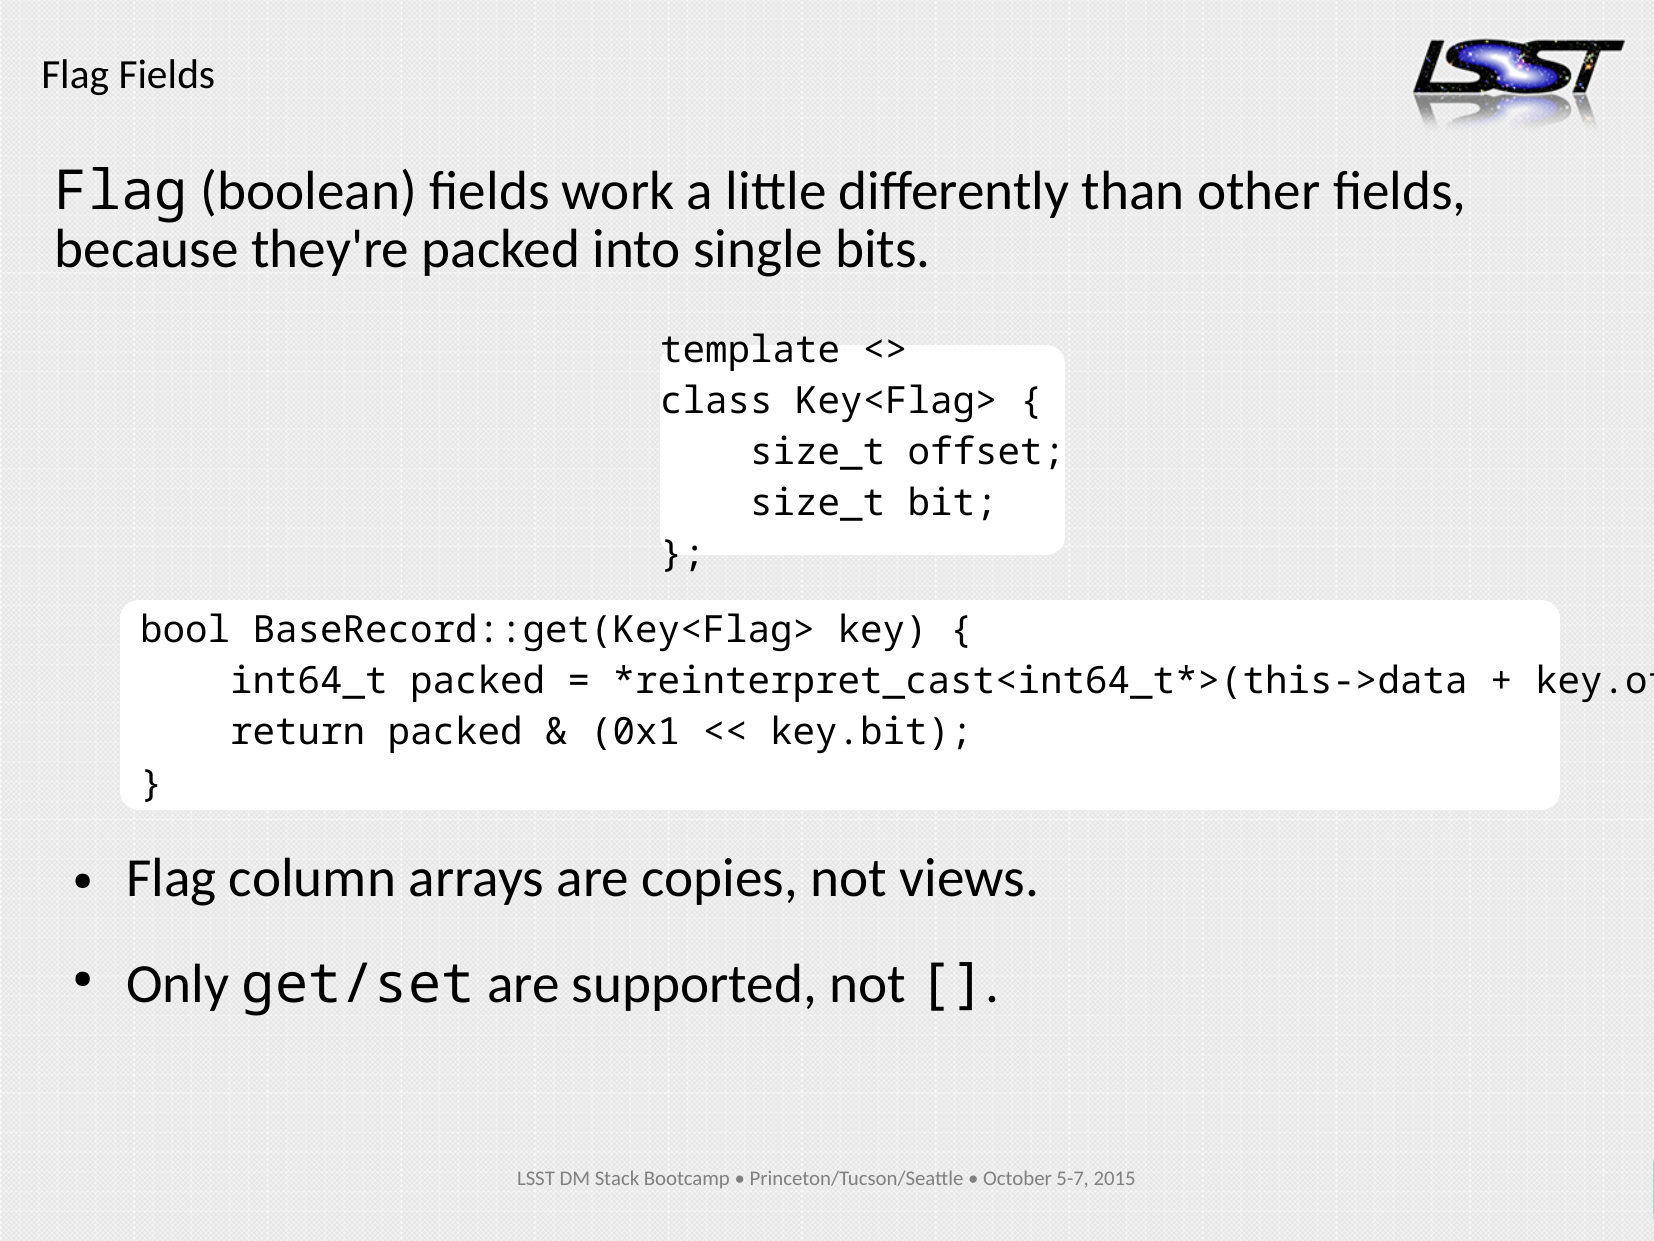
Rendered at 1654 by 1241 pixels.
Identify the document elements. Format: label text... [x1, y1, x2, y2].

list Flag (boolean) fields work a little differently than other fields, because they're packed into single bits. [55, 150, 1599, 316]
list Flag column arrays are copies, not views. Only get/set are supported, not []. [55, 855, 1599, 1021]
title Flag Fields [41, 27, 1161, 129]
picture [0, 0, 1654, 1241]
text_box template <> class Key<Flag> { size_t offset; size_t bit; }; [660, 345, 1066, 556]
text_box bool BaseRecord::get(Key<Flag> key) { int64_t packed = *reinterpret_cast<int64_t*>(this->data + key.offset)); return packed & (0x1 << key.bit); } [120, 600, 1561, 811]
